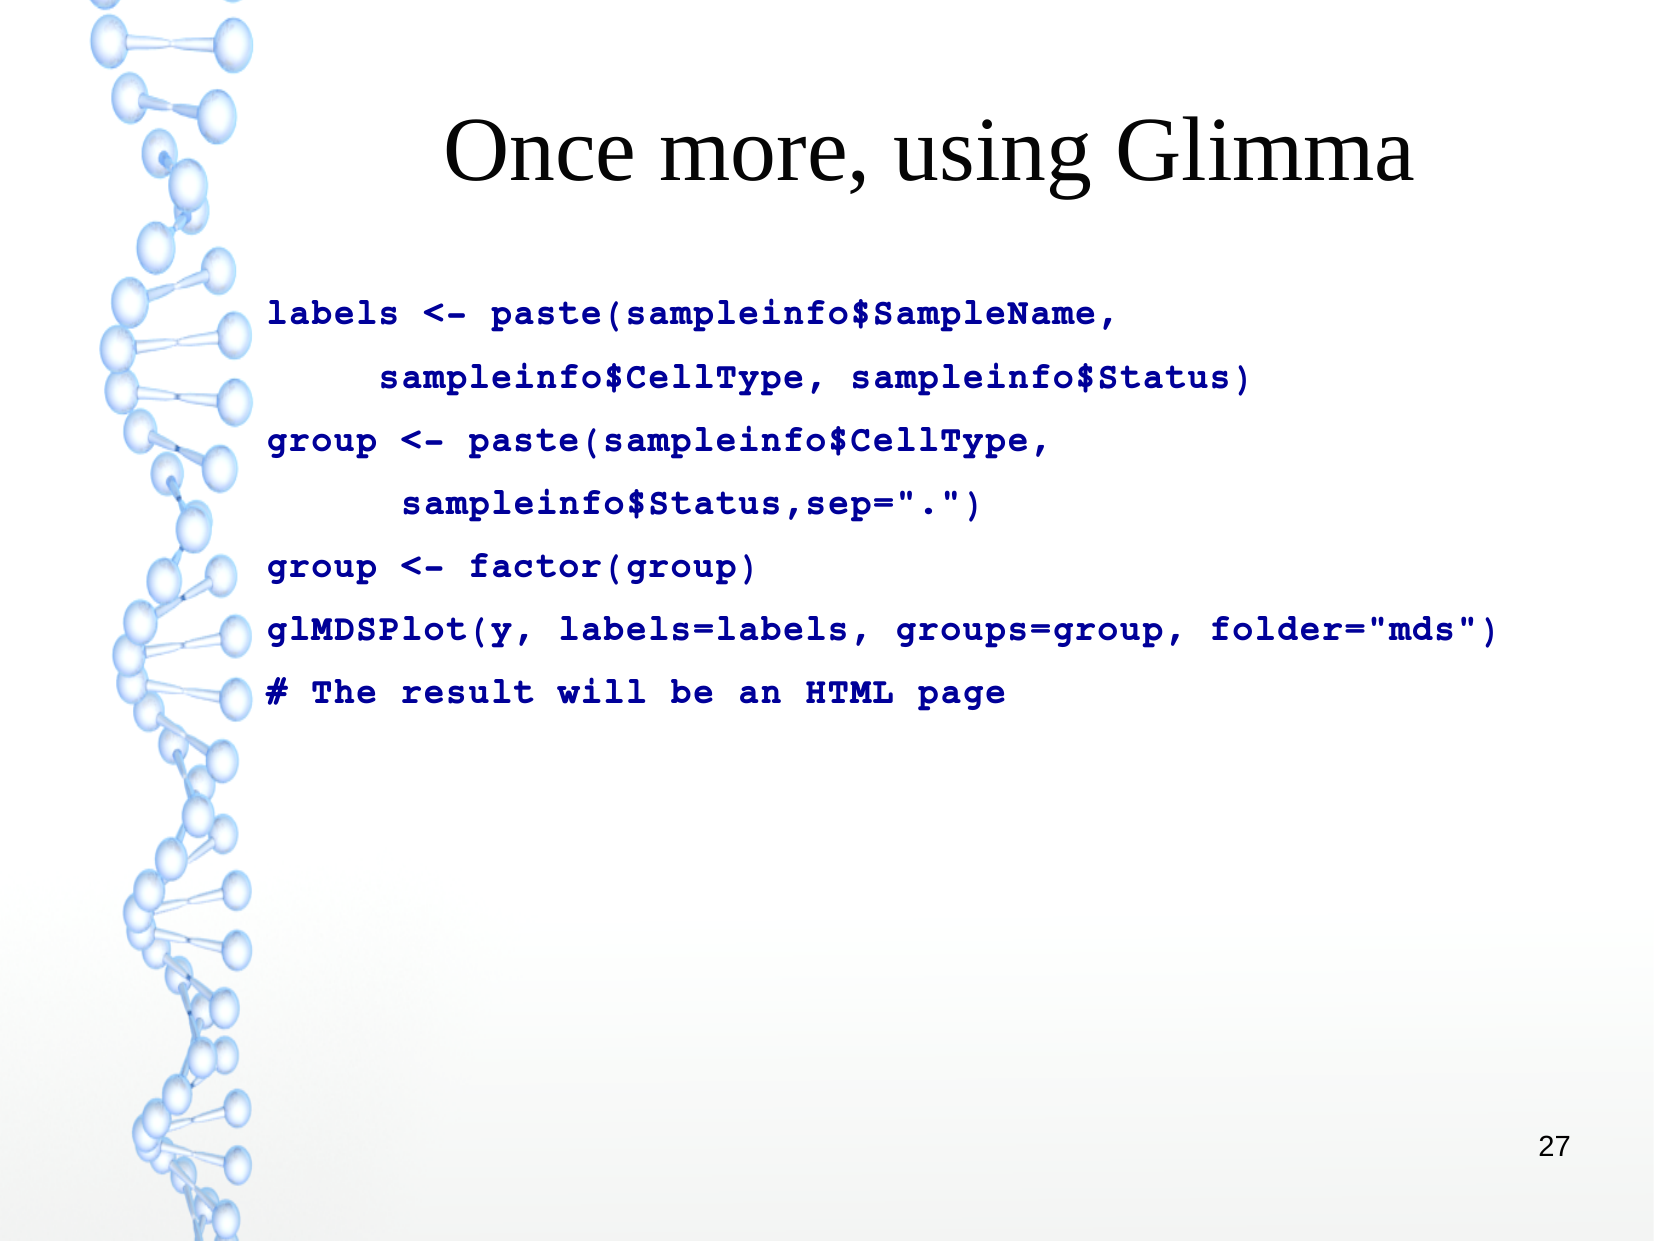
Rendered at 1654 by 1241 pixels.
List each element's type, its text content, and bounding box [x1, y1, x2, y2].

title Once more, using Glimma [265, 47, 1595, 252]
list labels <- paste(sampleinfo$SampleName, sampleinfo$CellType, sampleinfo$Status) group <- paste(sampleinfo$CellType, sampleinfo$Status,sep=".") group <- factor(group) glMDSPlot(y, labels=labels, groups=group, folder="mds") # The result will be an HTML page [265, 299, 1595, 1019]
picture [0, 0, 1654, 1241]
